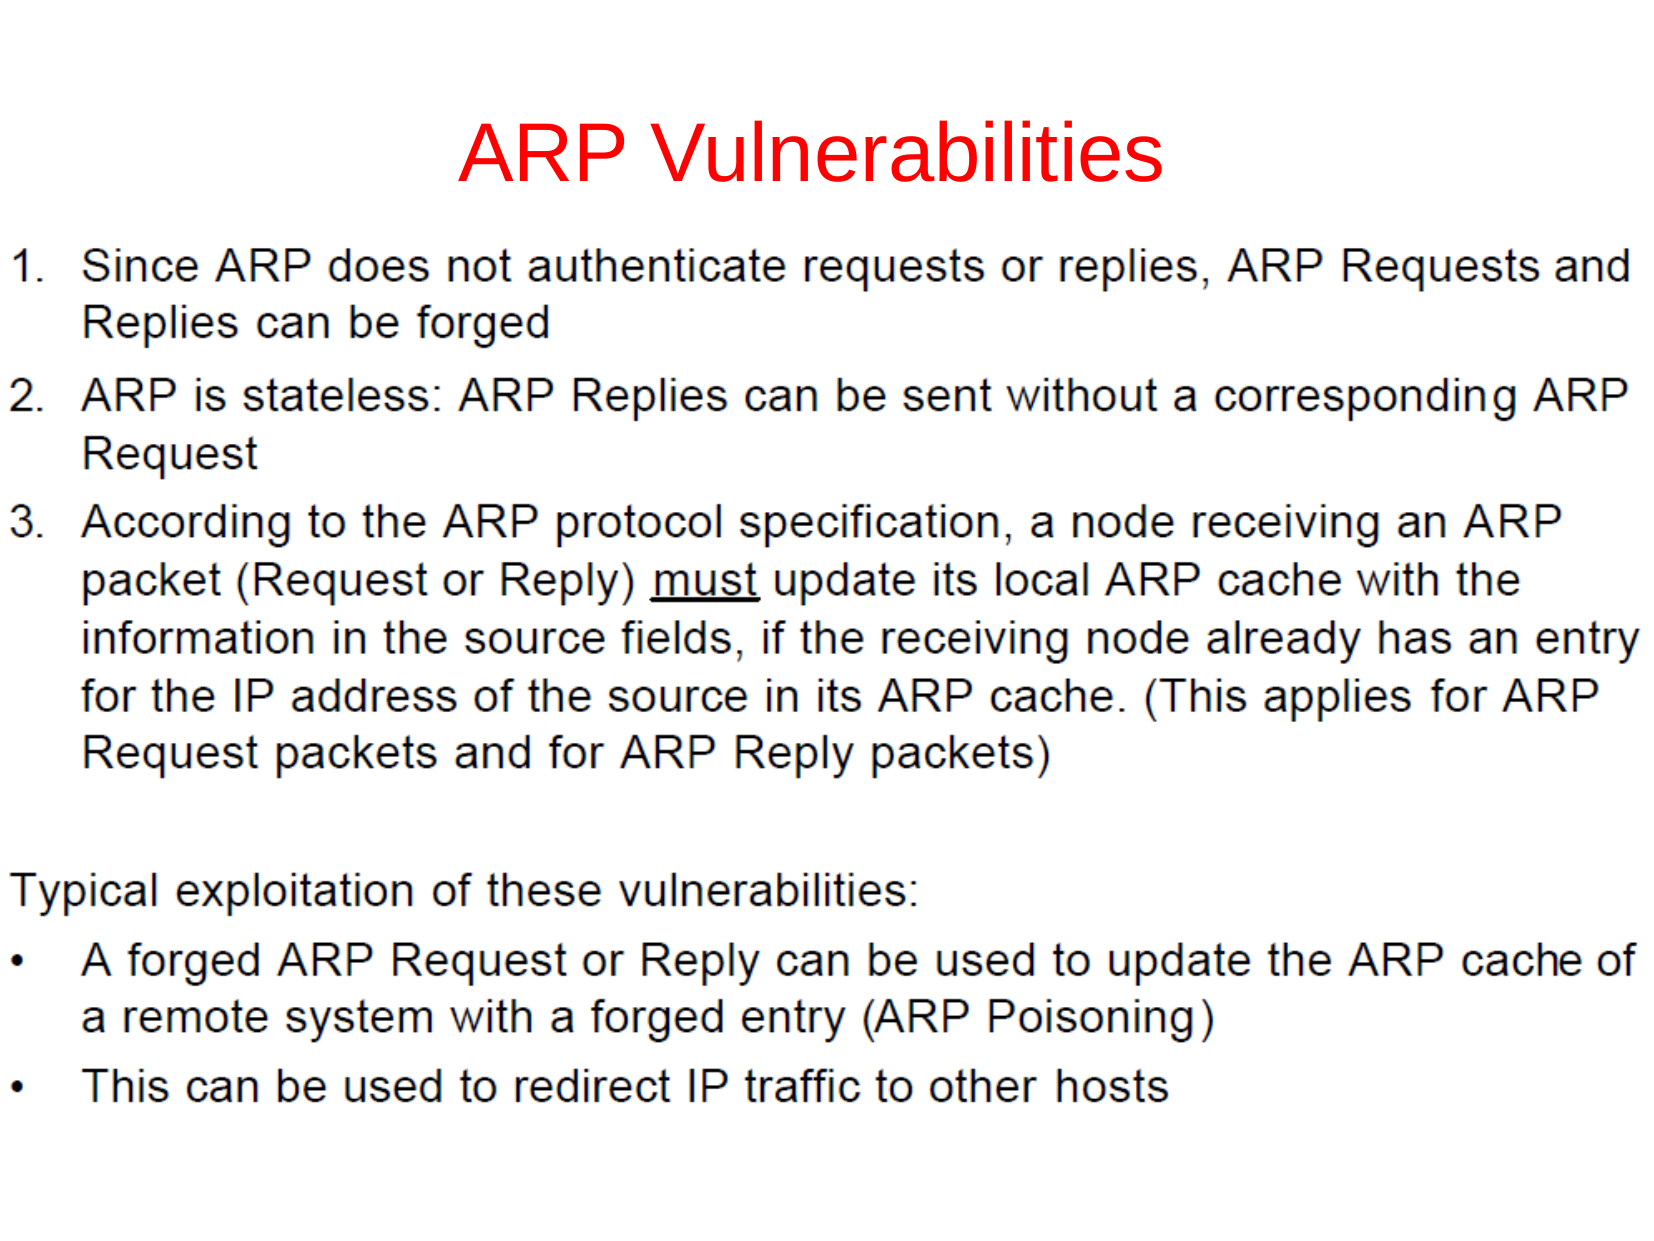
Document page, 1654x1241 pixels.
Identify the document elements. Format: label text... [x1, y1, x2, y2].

title ARP Vulnerabilities [0, 49, 1654, 257]
picture [3, 237, 1654, 1114]
